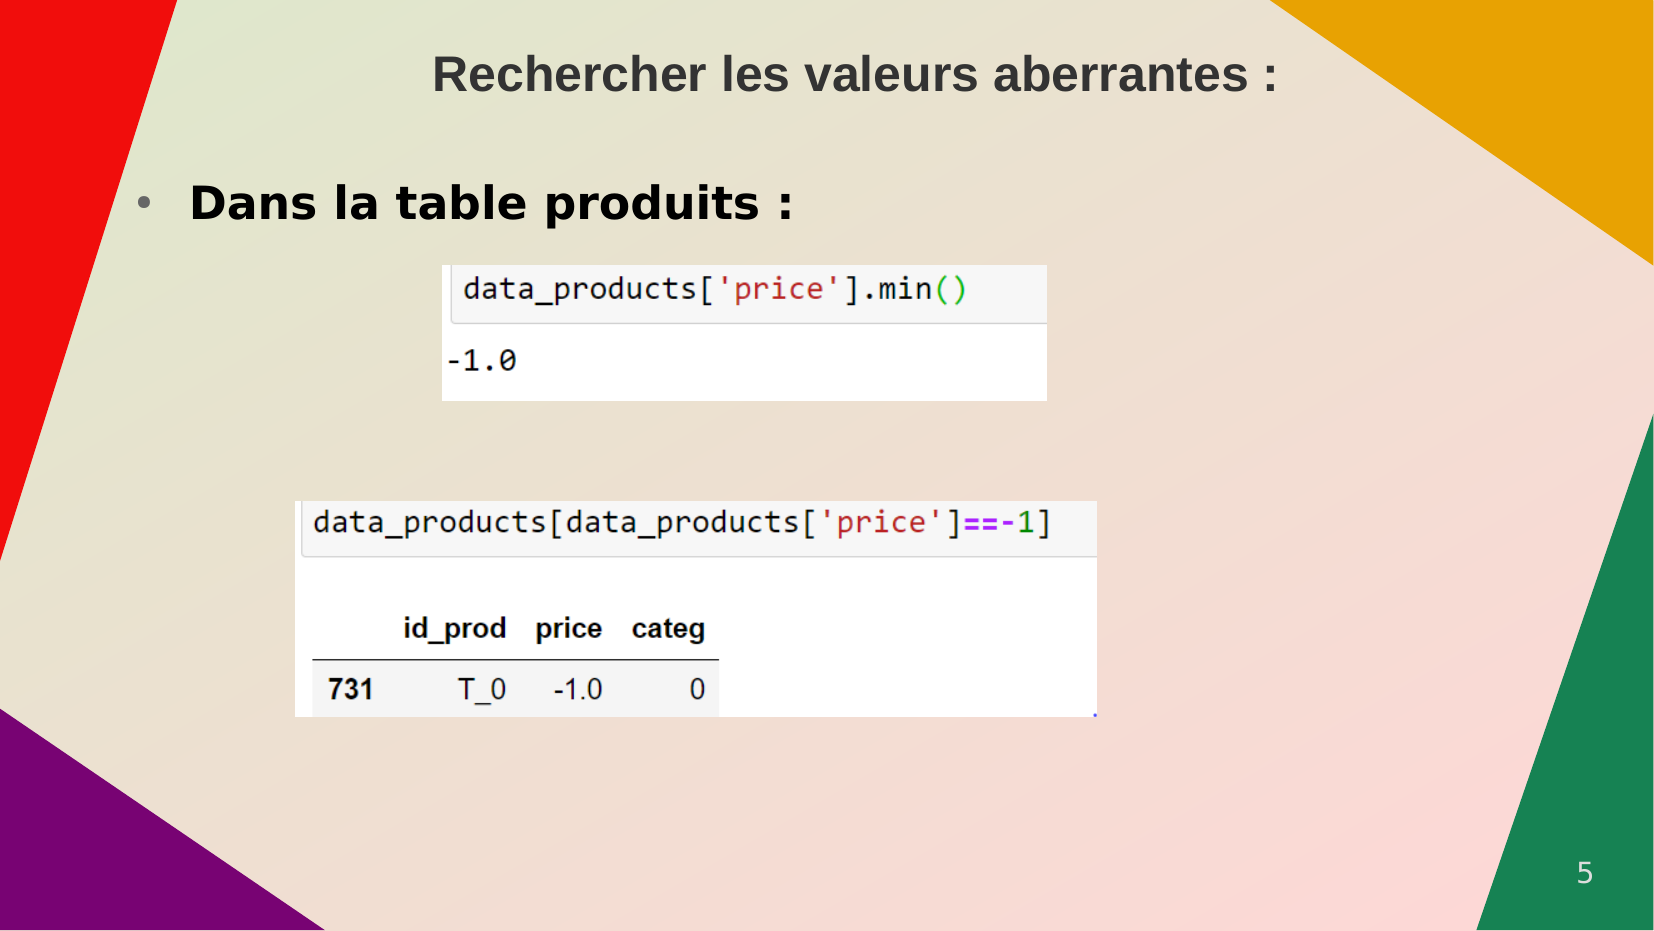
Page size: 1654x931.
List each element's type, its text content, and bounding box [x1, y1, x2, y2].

picture [442, 265, 1047, 401]
title Rechercher les valeurs aberrantes : [147, 0, 1565, 148]
picture [295, 501, 1097, 717]
list Dans la table produits : [118, 177, 1536, 827]
